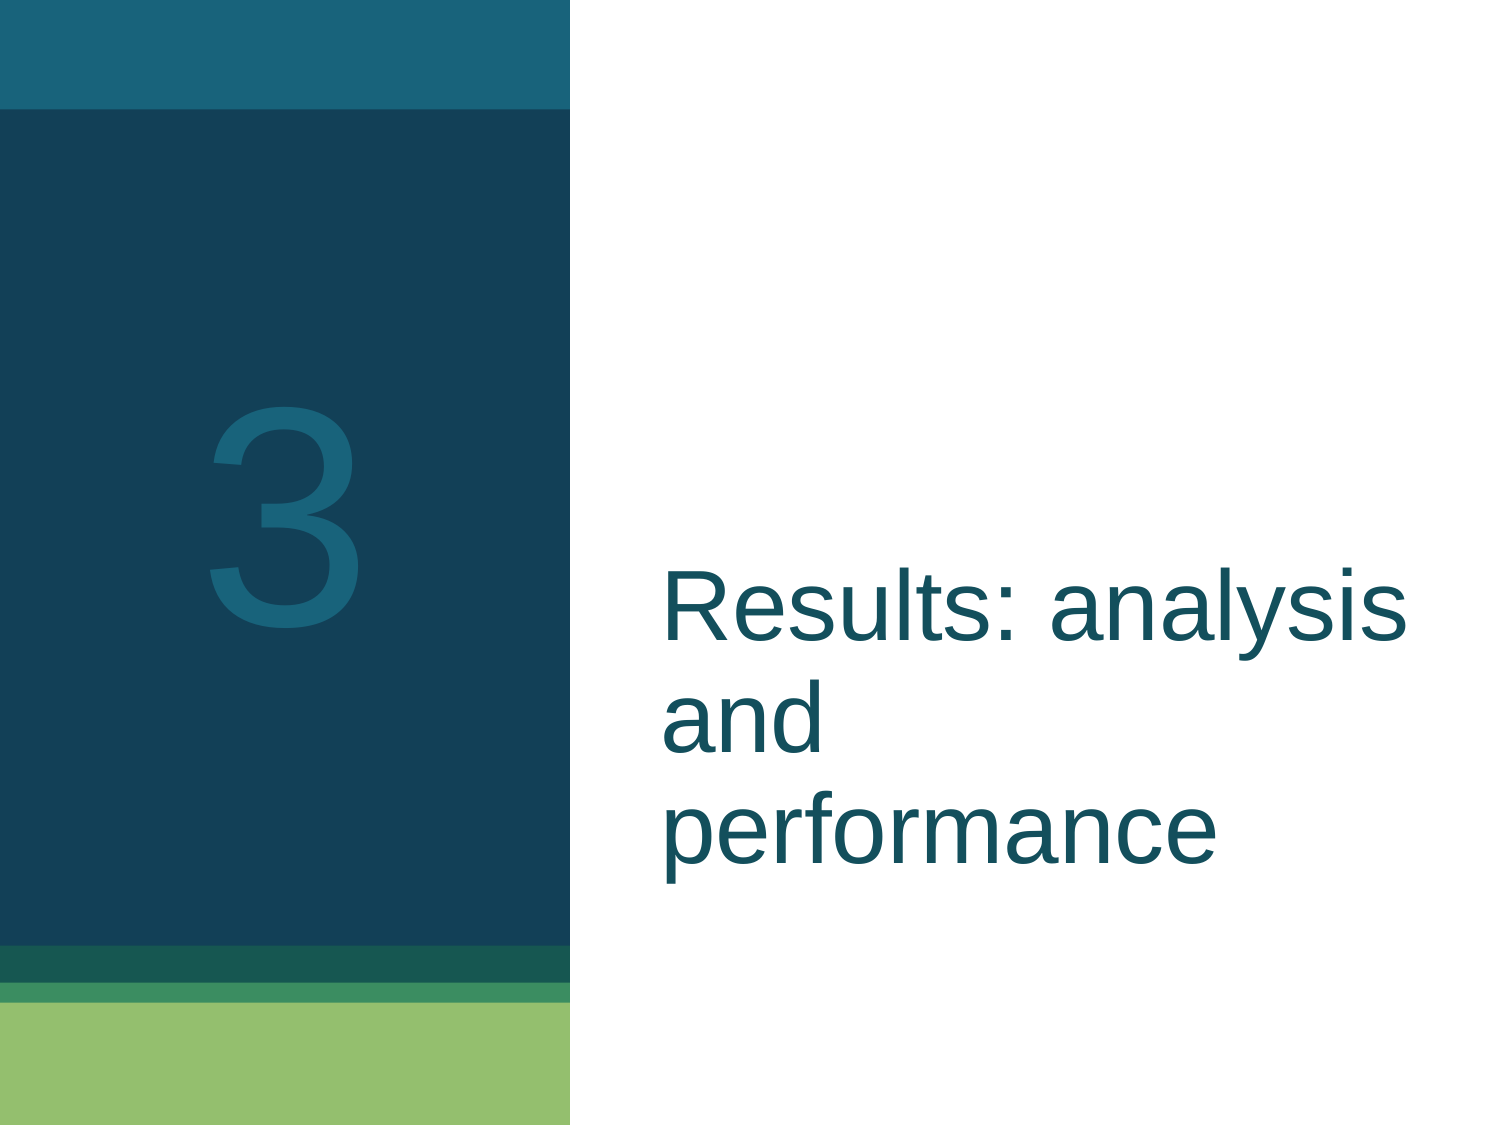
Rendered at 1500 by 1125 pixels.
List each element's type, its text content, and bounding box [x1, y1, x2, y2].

title 3 [15, 120, 556, 916]
list Results: analysis and performance [660, 120, 1411, 886]
